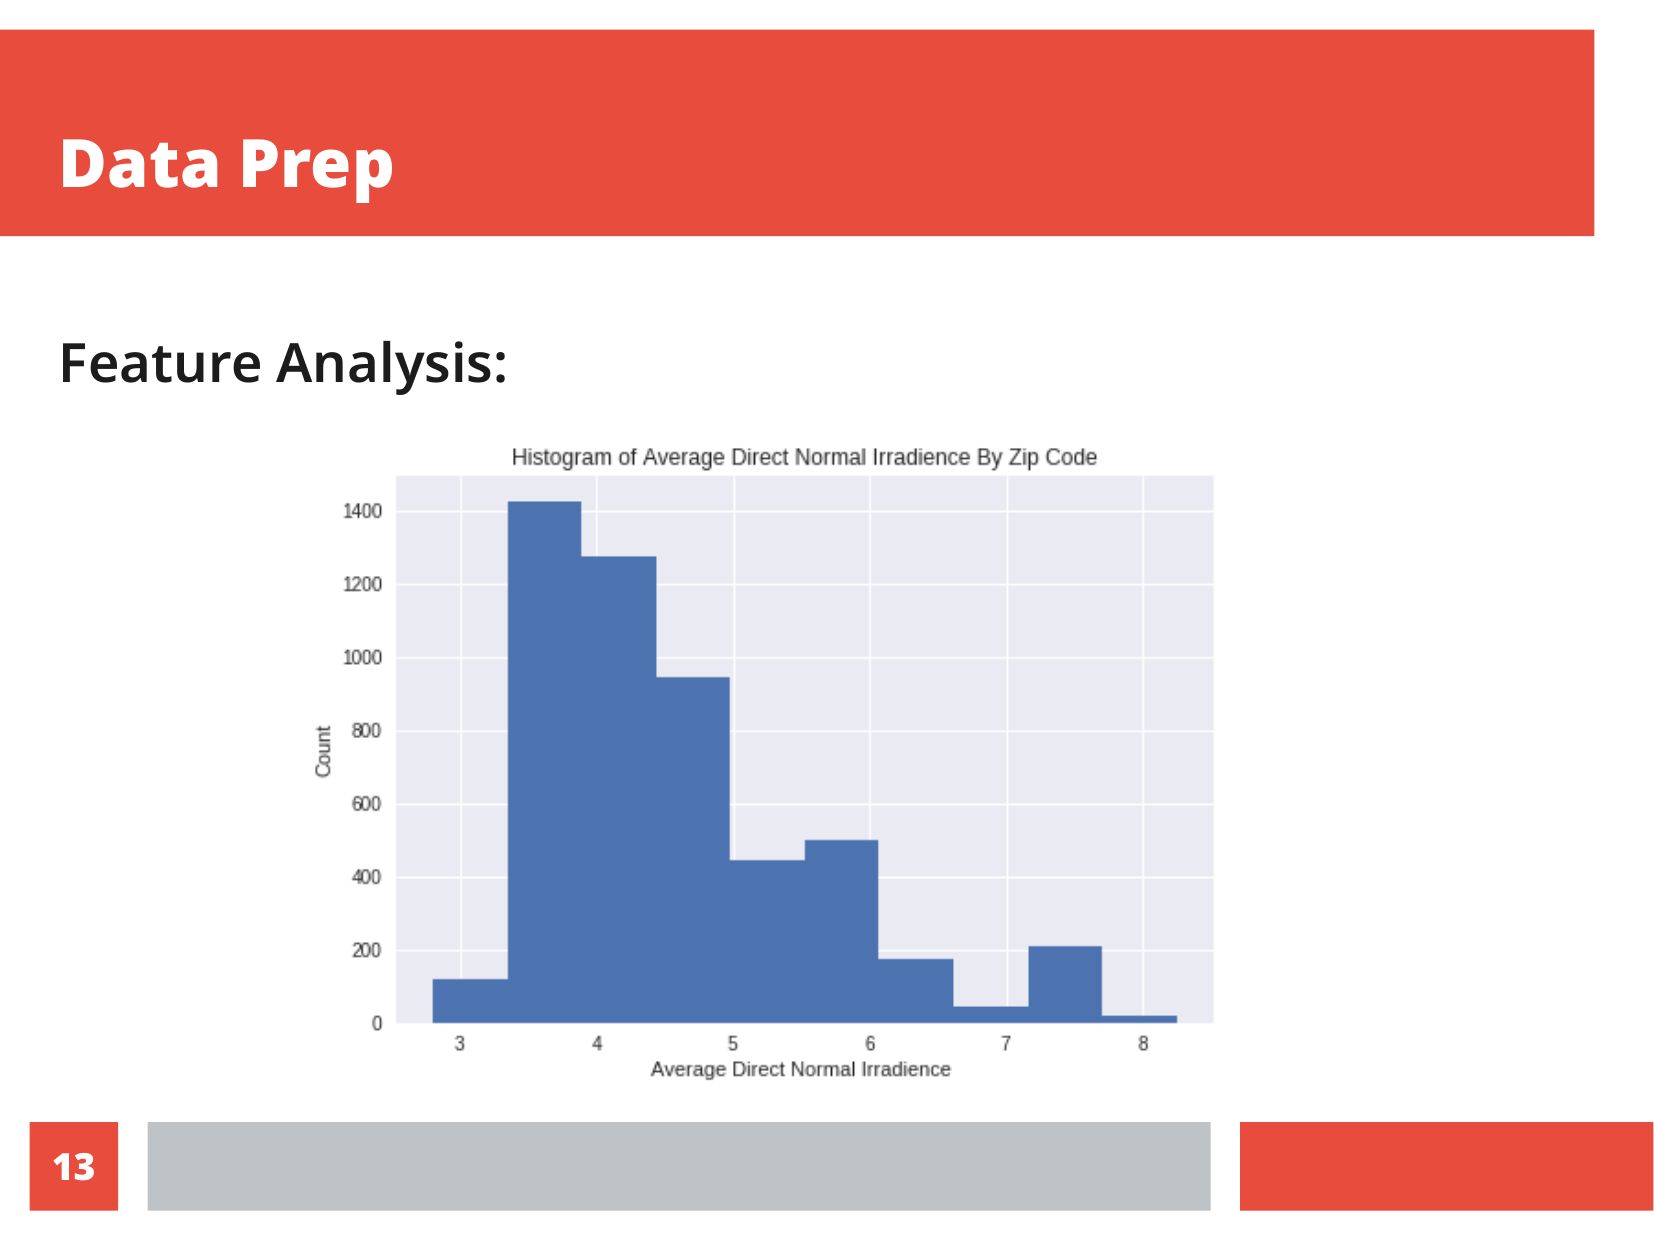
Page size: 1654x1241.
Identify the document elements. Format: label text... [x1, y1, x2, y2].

picture [303, 436, 1227, 1093]
title Data Prep [59, 59, 1595, 207]
list Feature Analysis: [59, 324, 1565, 1093]
